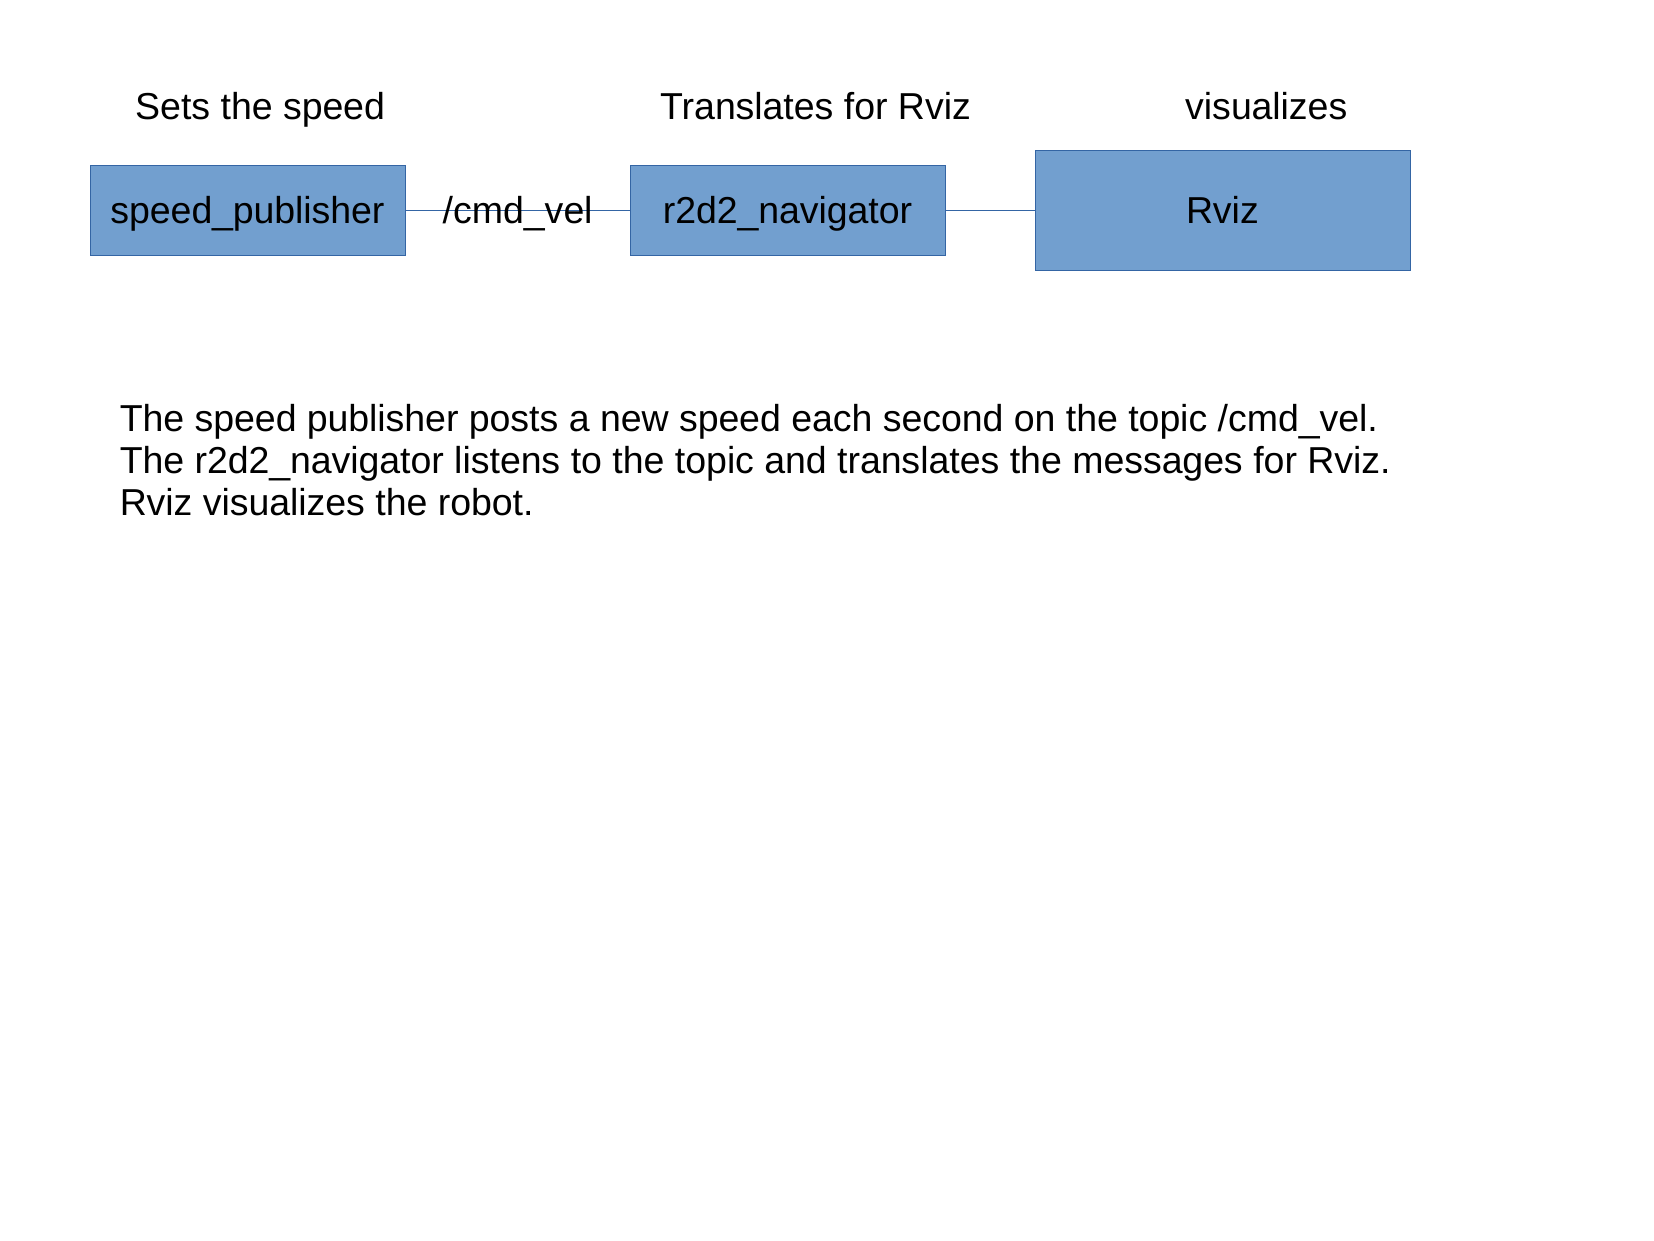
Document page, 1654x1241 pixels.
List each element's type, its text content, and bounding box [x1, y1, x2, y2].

text_box speed_publisher [90, 165, 406, 256]
text_box The speed publisher posts a new speed each second on the topic /cmd_vel. The r2d2_navigator listens to the topic and translates the messages for Rviz. Rviz visualizes the robot. [105, 390, 1407, 531]
text_box Rviz [1035, 150, 1411, 271]
text_box Sets the speed Translates for Rviz visualizes [120, 78, 1362, 136]
text_box r2d2_navigator [630, 165, 946, 256]
